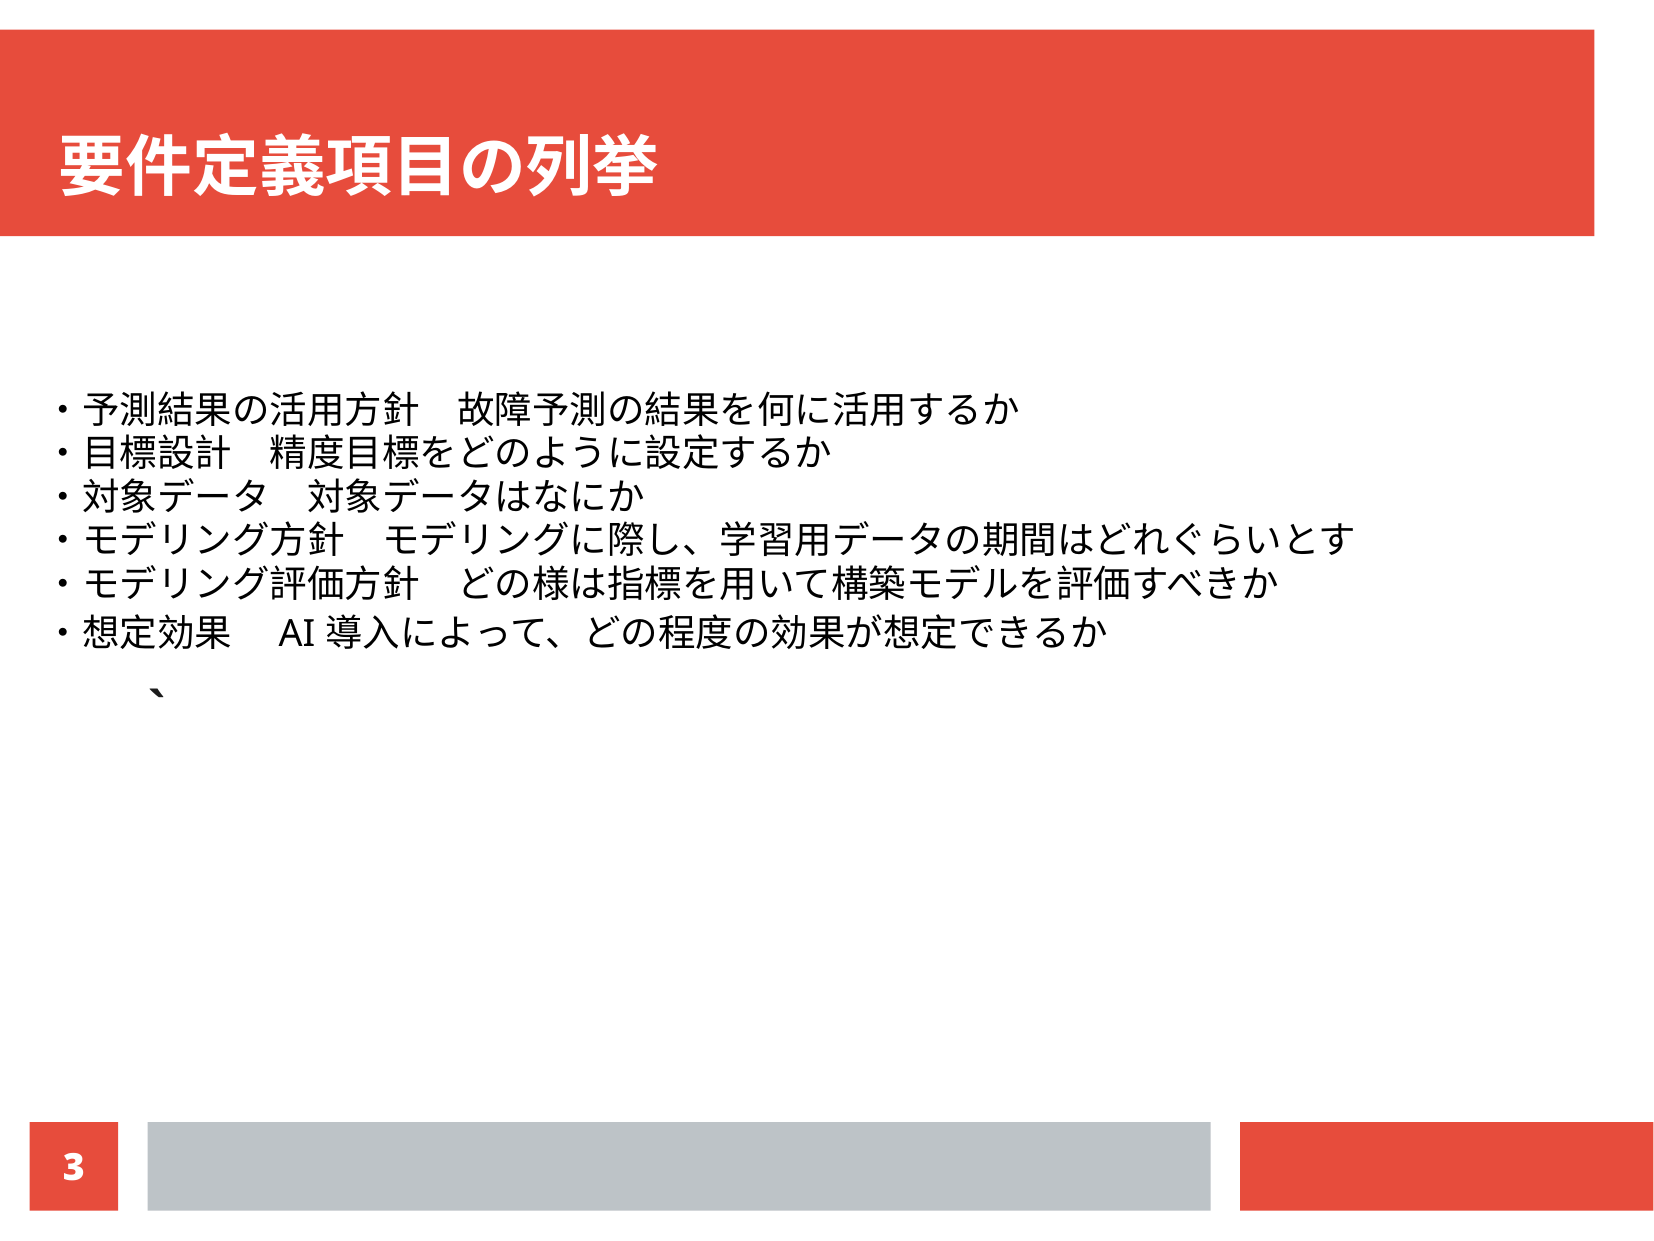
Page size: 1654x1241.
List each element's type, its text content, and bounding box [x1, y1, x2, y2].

text_box ・予測結果の活用方針 故障予測の結果を何に活用するか ・目標設計 精度目標をどのように設定するか ・対象データ 対象データはなにか ・モデリング方針 モデリングに際し、学習用データの期間はどれぐらいとす ・モデリング評価方針 どの様は指標を用いて構築モデルを評価すべきか ・想定効果 AI導入によって、どの程度の効果が想定できるか [30, 330, 1372, 976]
list ` [147, 672, 1654, 1241]
title 要件定義項目の列挙 [59, 59, 1595, 207]
